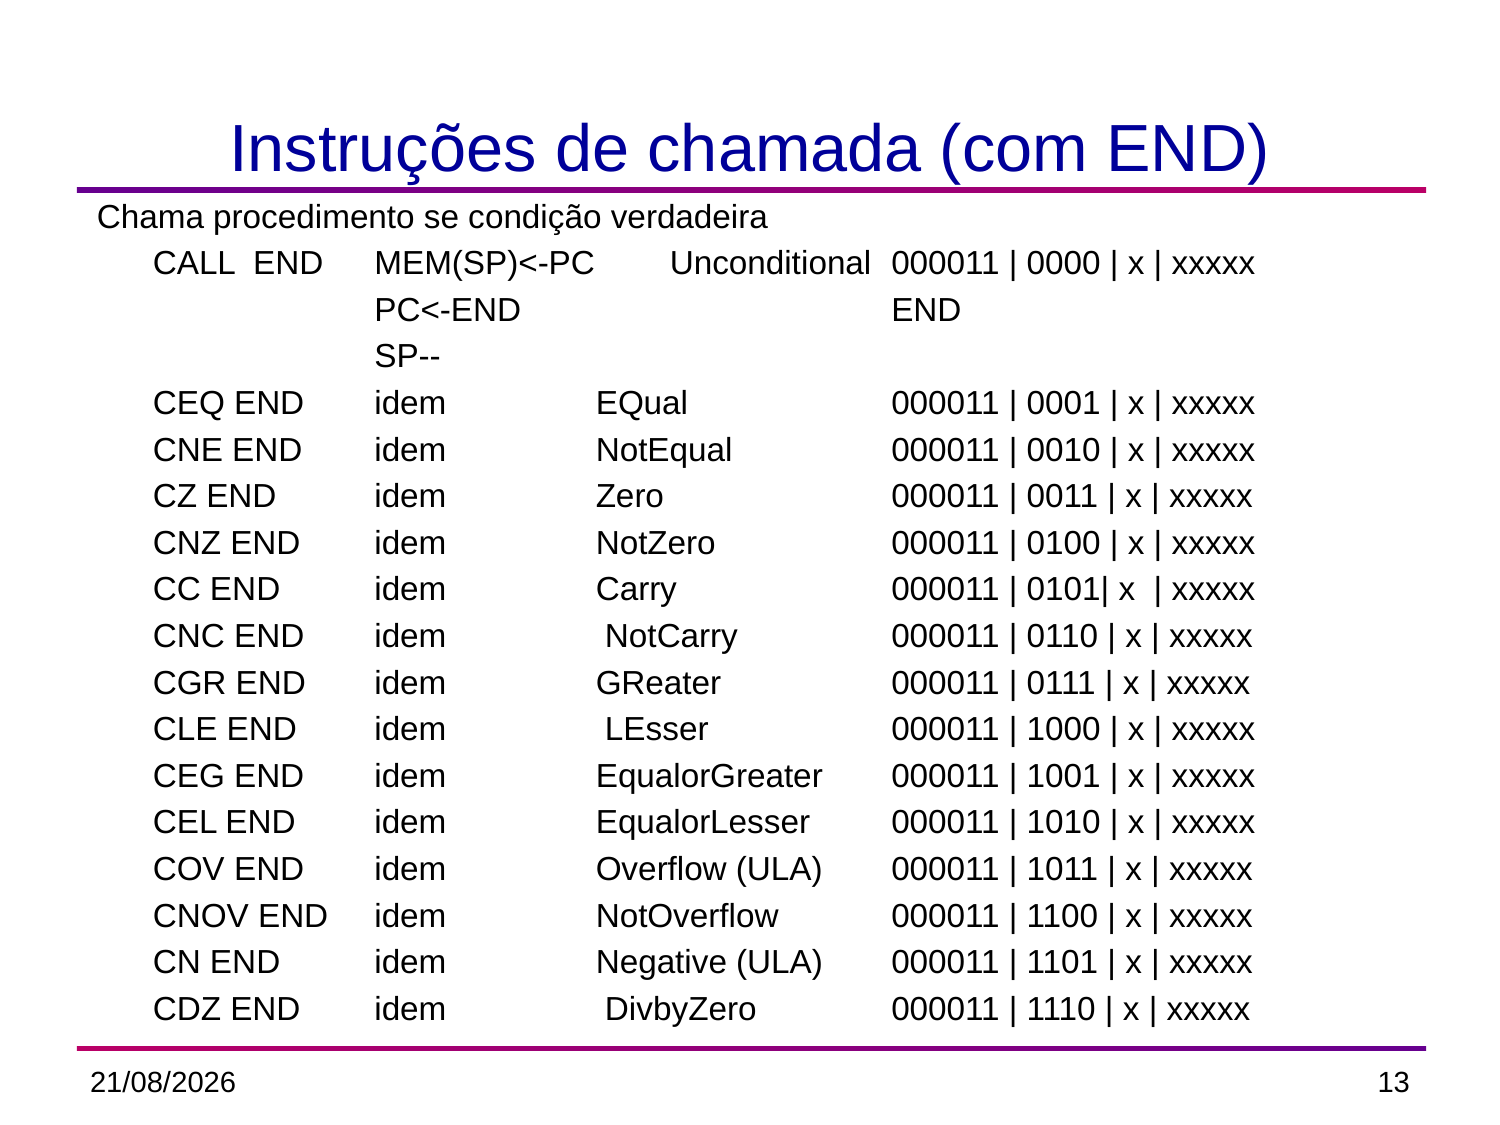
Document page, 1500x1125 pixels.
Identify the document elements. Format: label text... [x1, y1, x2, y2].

text_box Chama procedimento se condição verdadeira CALL END MEM(SP)<-PC Unconditional 000011 | 0000 | x | xxxxx PC<-END END SP-- CEQ END idem EQual 000011 | 0001 | x | xxxxx CNE END idem NotEqual 000011 | 0010 | x | xxxxx CZ END idem Zero 000011 | 0011 | x | xxxxx CNZ END idem NotZero 000011 | 0100 | x | xxxxx CC END idem Carry 000011 | 0101| x | xxxxx CNC END idem NotCarry 000011 | 0110 | x | xxxxx CGR END idem GReater 000011 | 0111 | x | xxxxx CLE END idem LEsser 000011 | 1000 | x | xxxxx CEG END idem EqualorGreater 000011 | 1001 | x | xxxxx CEL END idem EqualorLesser 000011 | 1010 | x | xxxxx COV END idem Overflow (ULA) 000011 | 1011 | x | xxxxx CNOV END idem NotOverflow 000011 | 1100 | x | xxxxx CN END idem Negative (ULA) 000011 | 1101 | x | xxxxx CDZ END idem DivbyZero 000011 | 1110 | x | xxxxx [81, 187, 1432, 991]
slide_number <number> [1074, 1055, 1425, 1125]
slide_number 26/07/2022 [75, 1055, 425, 1125]
title Instruções de chamada (com END) [76, 74, 1424, 193]
